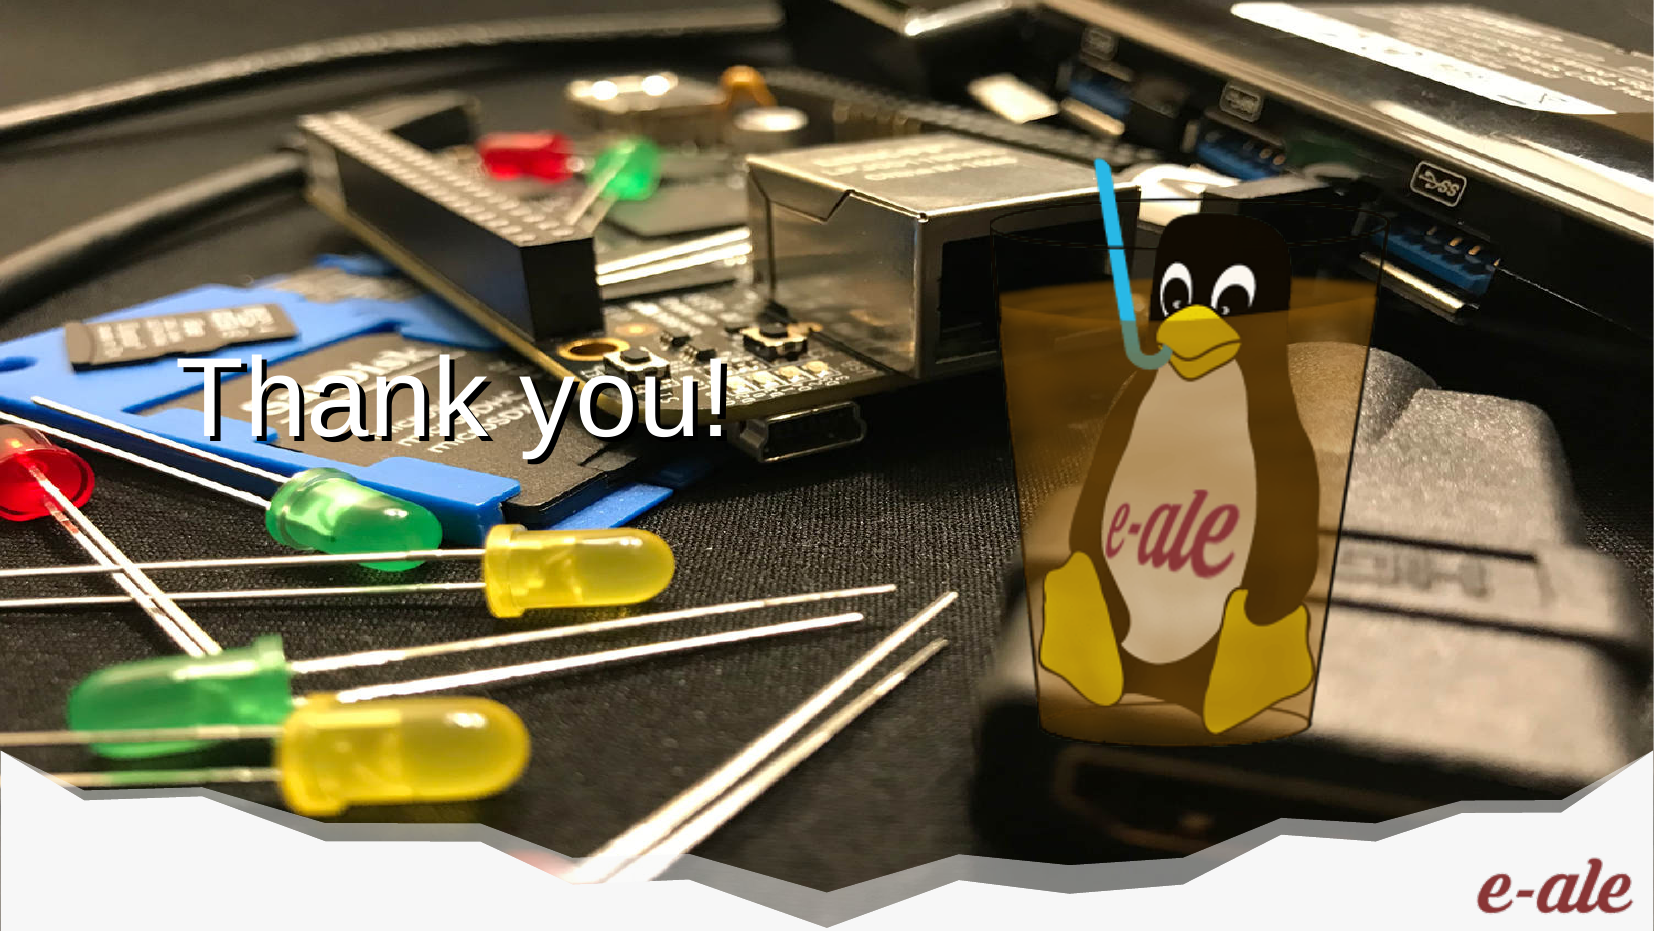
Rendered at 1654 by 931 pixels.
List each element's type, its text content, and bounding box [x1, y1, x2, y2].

picture [0, 0, 1654, 892]
subtitle Thank you! [82, 37, 826, 758]
picture [1475, 856, 1636, 916]
